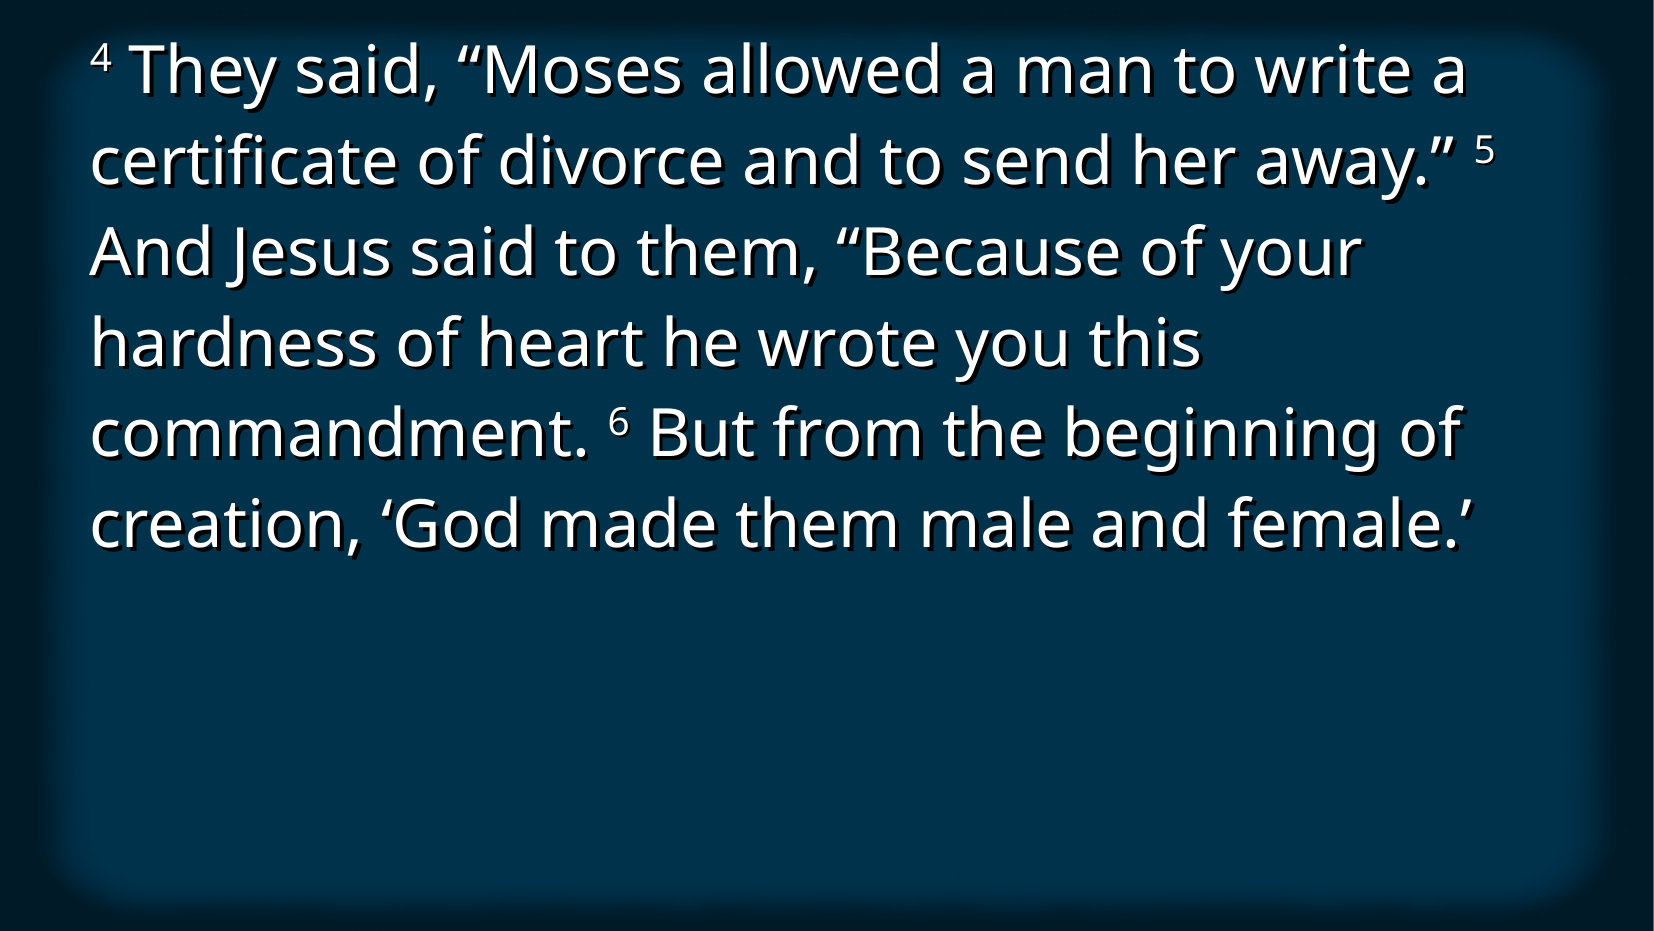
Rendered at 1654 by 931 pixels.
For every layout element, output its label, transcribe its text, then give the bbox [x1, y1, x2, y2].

text_box 4 They said, “Moses allowed a man to write a certificate of divorce and to send her away.” 5 And Jesus said to them, “Because of your hardness of heart he wrote you this commandment. 6 But from the beginning of creation, ‘God made them male and female.’ [75, 15, 1576, 563]
picture [0, 0, 1654, 931]
